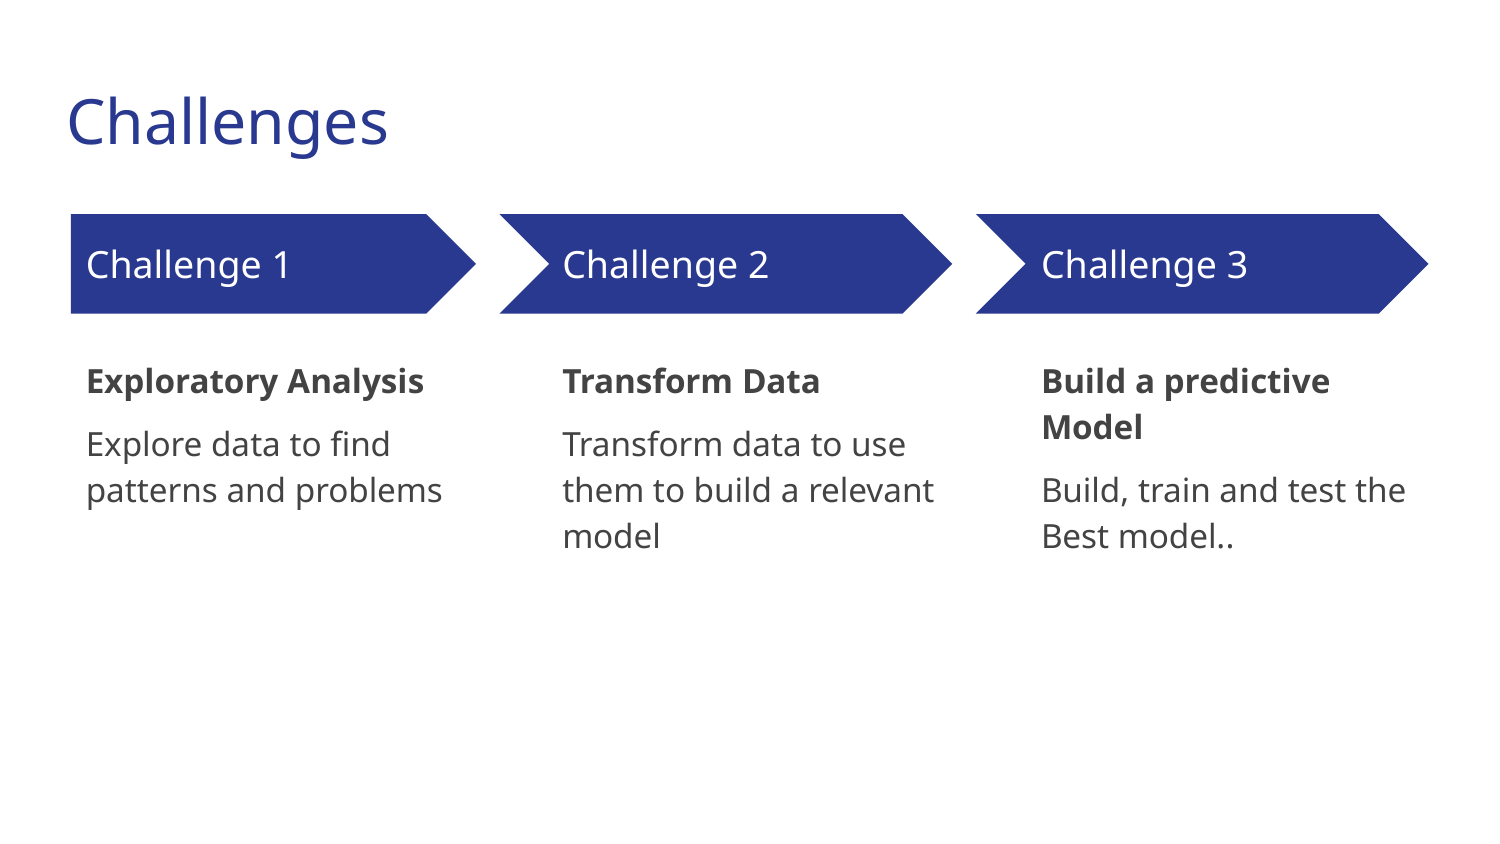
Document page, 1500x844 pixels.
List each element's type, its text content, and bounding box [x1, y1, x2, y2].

list Challenge 3 [1025, 238, 1397, 290]
list Transform Data Transform data to use them to build a relevant model [547, 339, 953, 775]
list Build a predictive Model Build, train and test the Best model.. [1025, 339, 1432, 775]
text_box [975, 214, 1429, 314]
list Challenge 1 [70, 238, 442, 290]
text_box [499, 214, 953, 314]
text_box [70, 214, 476, 314]
title Challenges [51, 67, 1449, 167]
list Challenge 2 [547, 238, 918, 290]
list Exploratory Analysis Explore data to find patterns and problems [70, 339, 477, 775]
